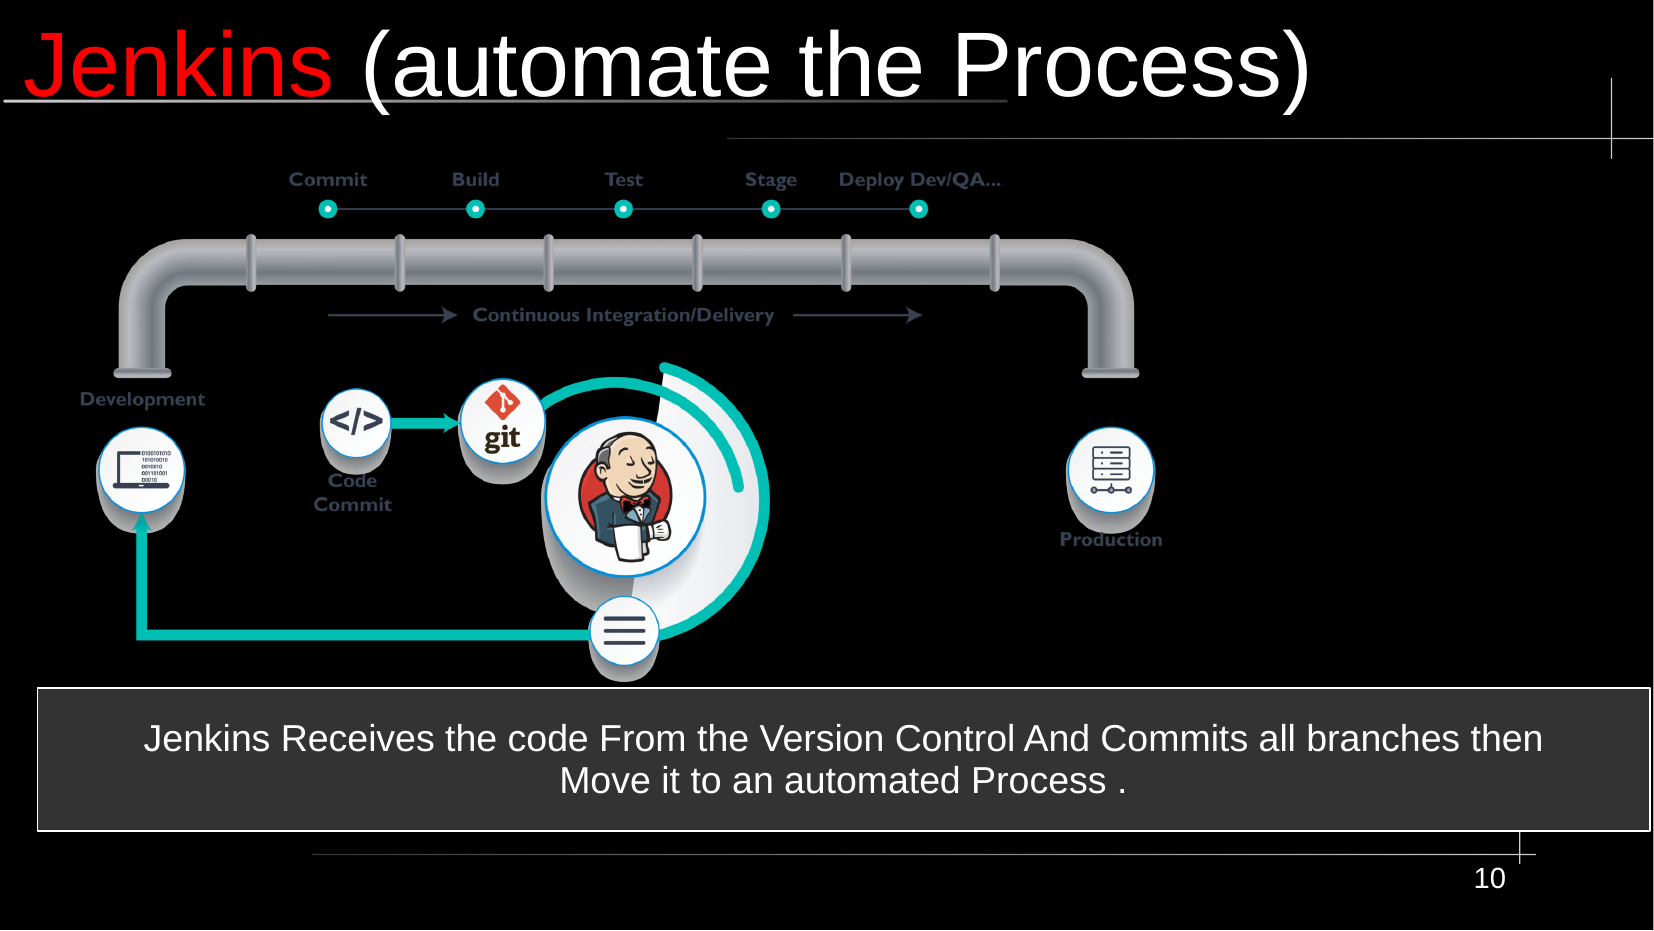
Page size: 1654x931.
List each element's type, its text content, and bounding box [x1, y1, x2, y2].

text_box Jenkins Receives the code From the Version Control And Commits all branches then Move it to an automated Process . [37, 687, 1650, 831]
picture [79, 169, 1163, 682]
title Jenkins (automate the Process) [23, 11, 1589, 119]
